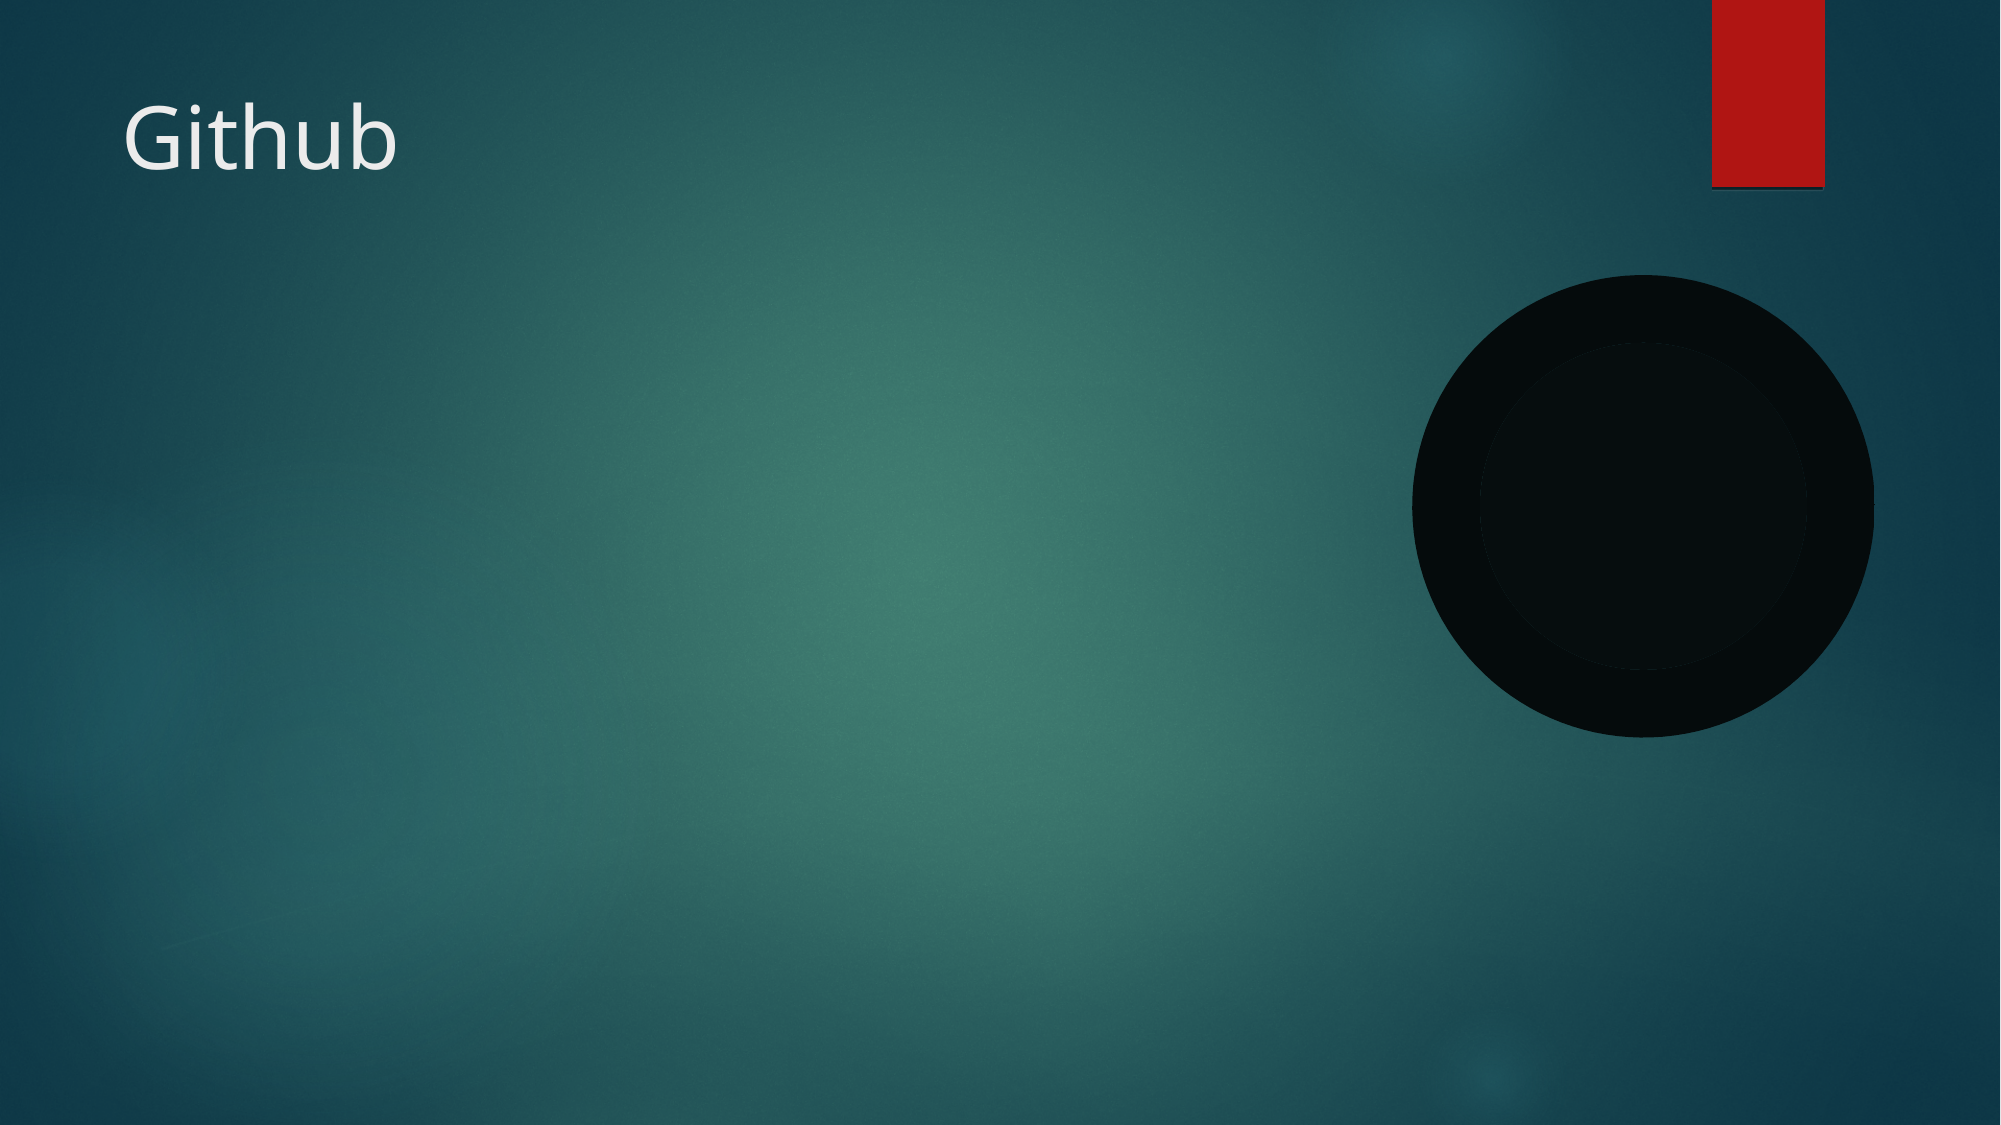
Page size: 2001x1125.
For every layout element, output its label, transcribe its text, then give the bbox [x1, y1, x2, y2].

title Github [106, 74, 1649, 305]
